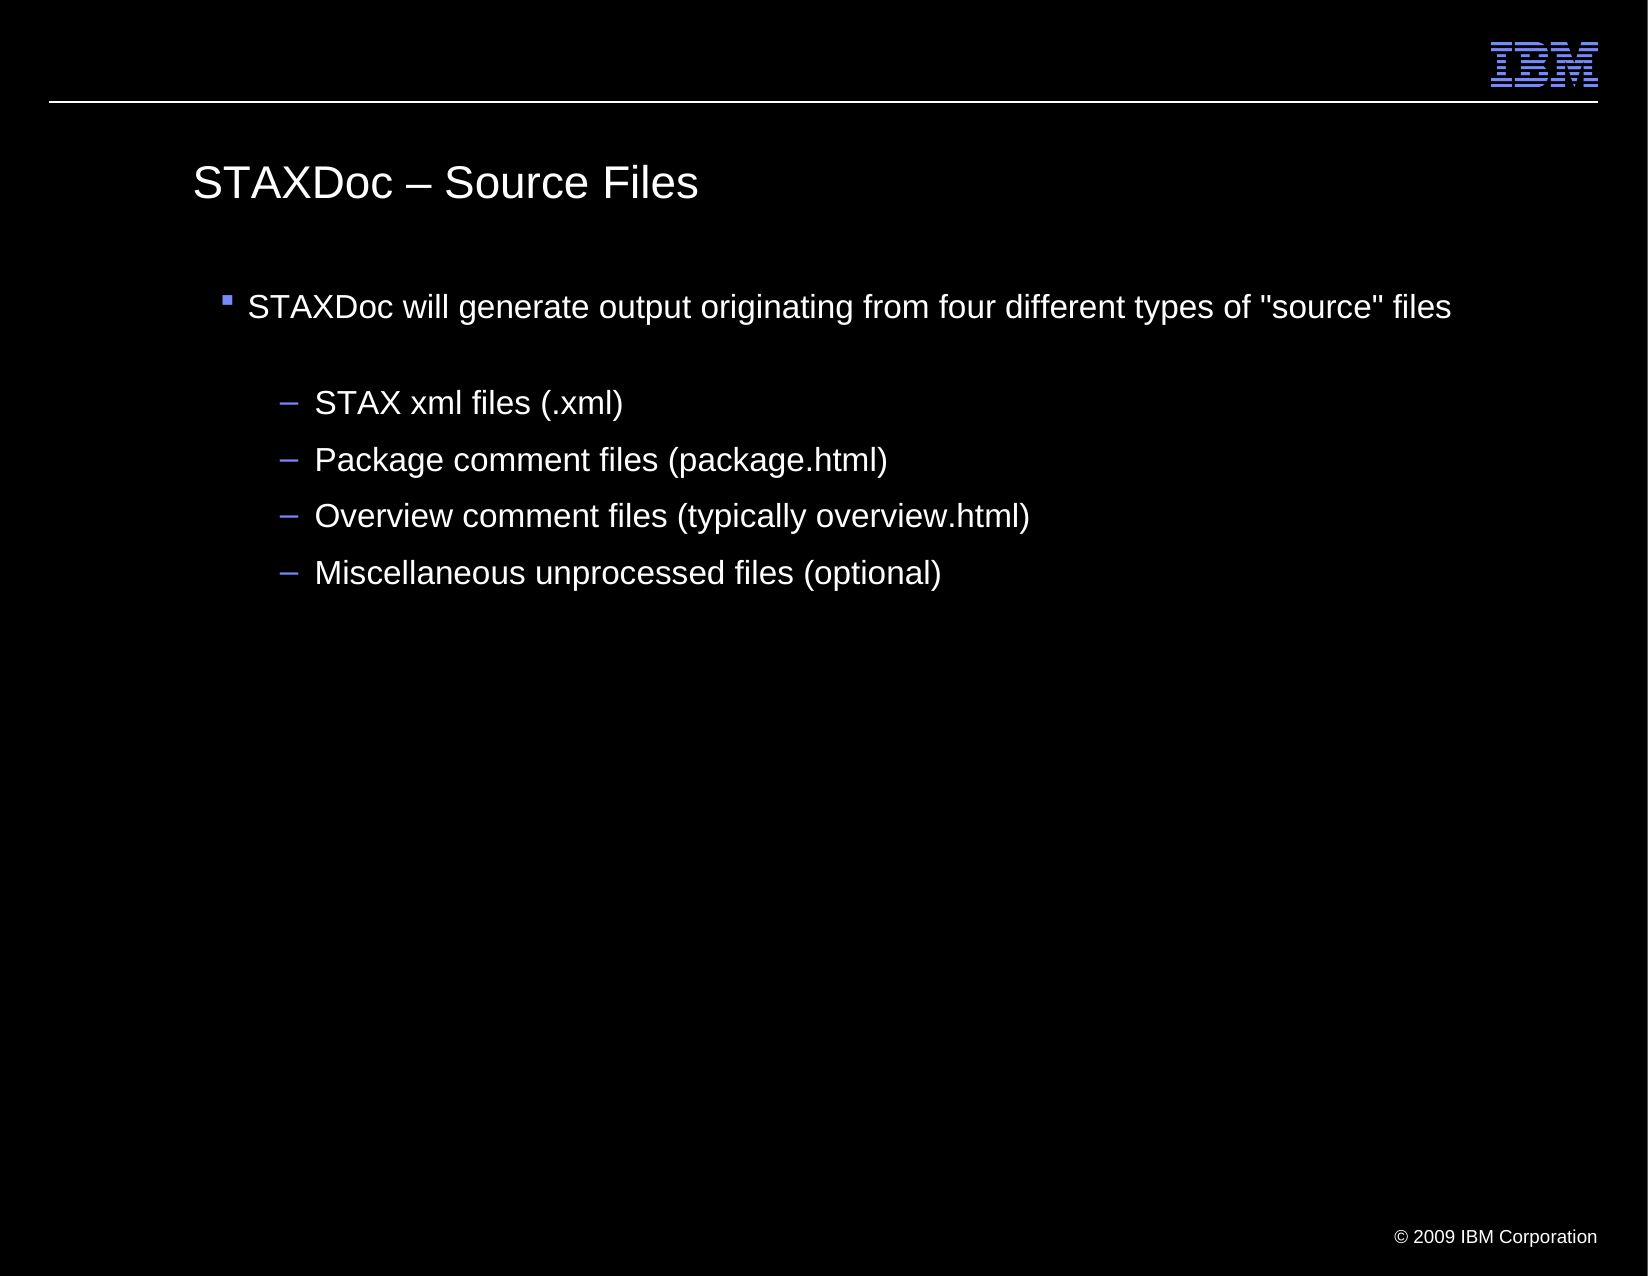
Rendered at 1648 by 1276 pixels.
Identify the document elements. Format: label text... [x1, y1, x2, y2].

title STAXDoc – Source Files [175, 150, 1648, 244]
text_box STAXDoc will generate output originating from four different types of "source" files STAX xml files (.xml) Package comment files (package.html) Overview comment files (typically overview.html) Miscellaneous unprocessed files (optional) [220, 284, 1648, 810]
picture [1491, 42, 1598, 87]
